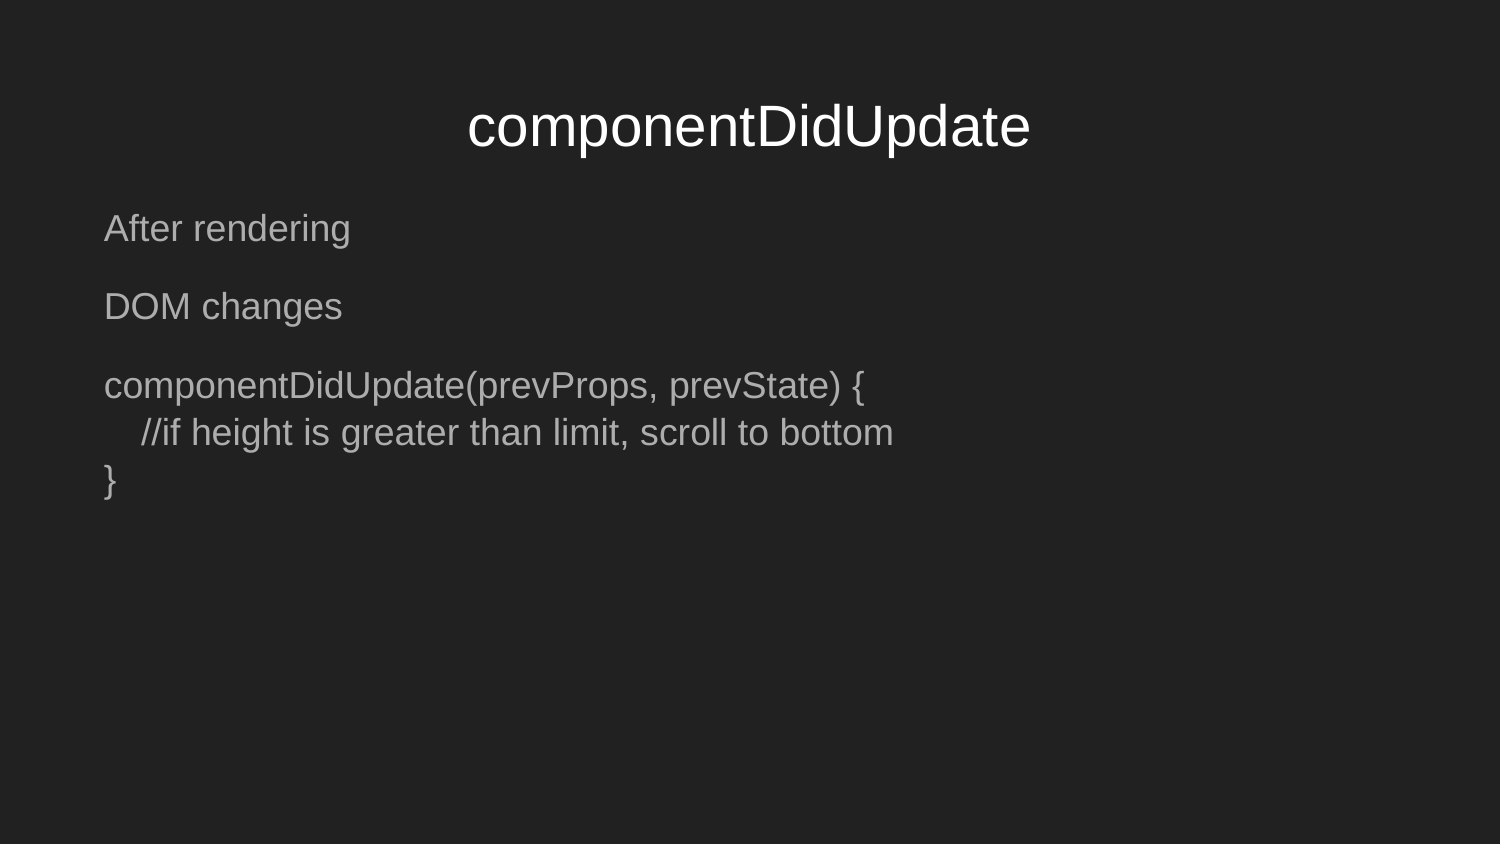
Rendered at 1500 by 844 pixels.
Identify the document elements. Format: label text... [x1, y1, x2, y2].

title componentDidUpdate [51, 72, 1449, 167]
list After rendering DOM changes componentDidUpdate(prevProps, prevState) { //if height is greater than limit, scroll to bottom } [51, 189, 1449, 750]
